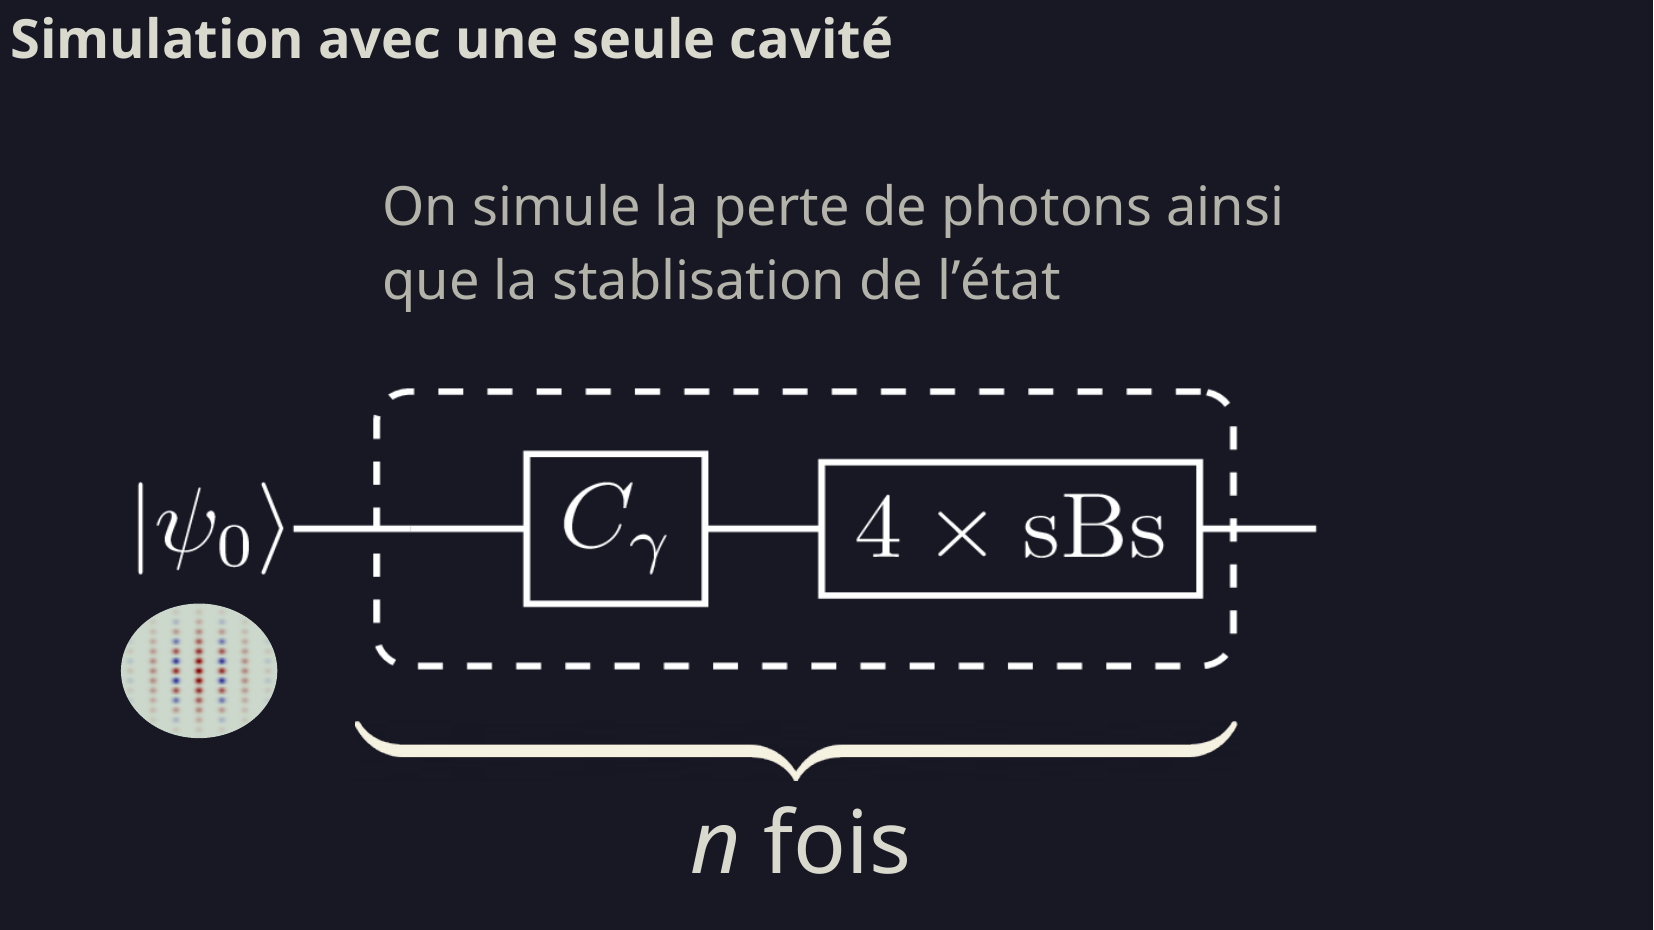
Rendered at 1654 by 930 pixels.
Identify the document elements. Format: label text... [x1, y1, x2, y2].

text_box [120, 603, 278, 739]
text_box Simulation avec une seule cavité [10, 0, 1635, 80]
text_box n fois [690, 780, 1092, 930]
picture [355, 721, 1238, 781]
text_box On simule la perte de photons ainsi que la stablisation de l’état [382, 167, 1251, 310]
picture [97, 374, 1352, 692]
